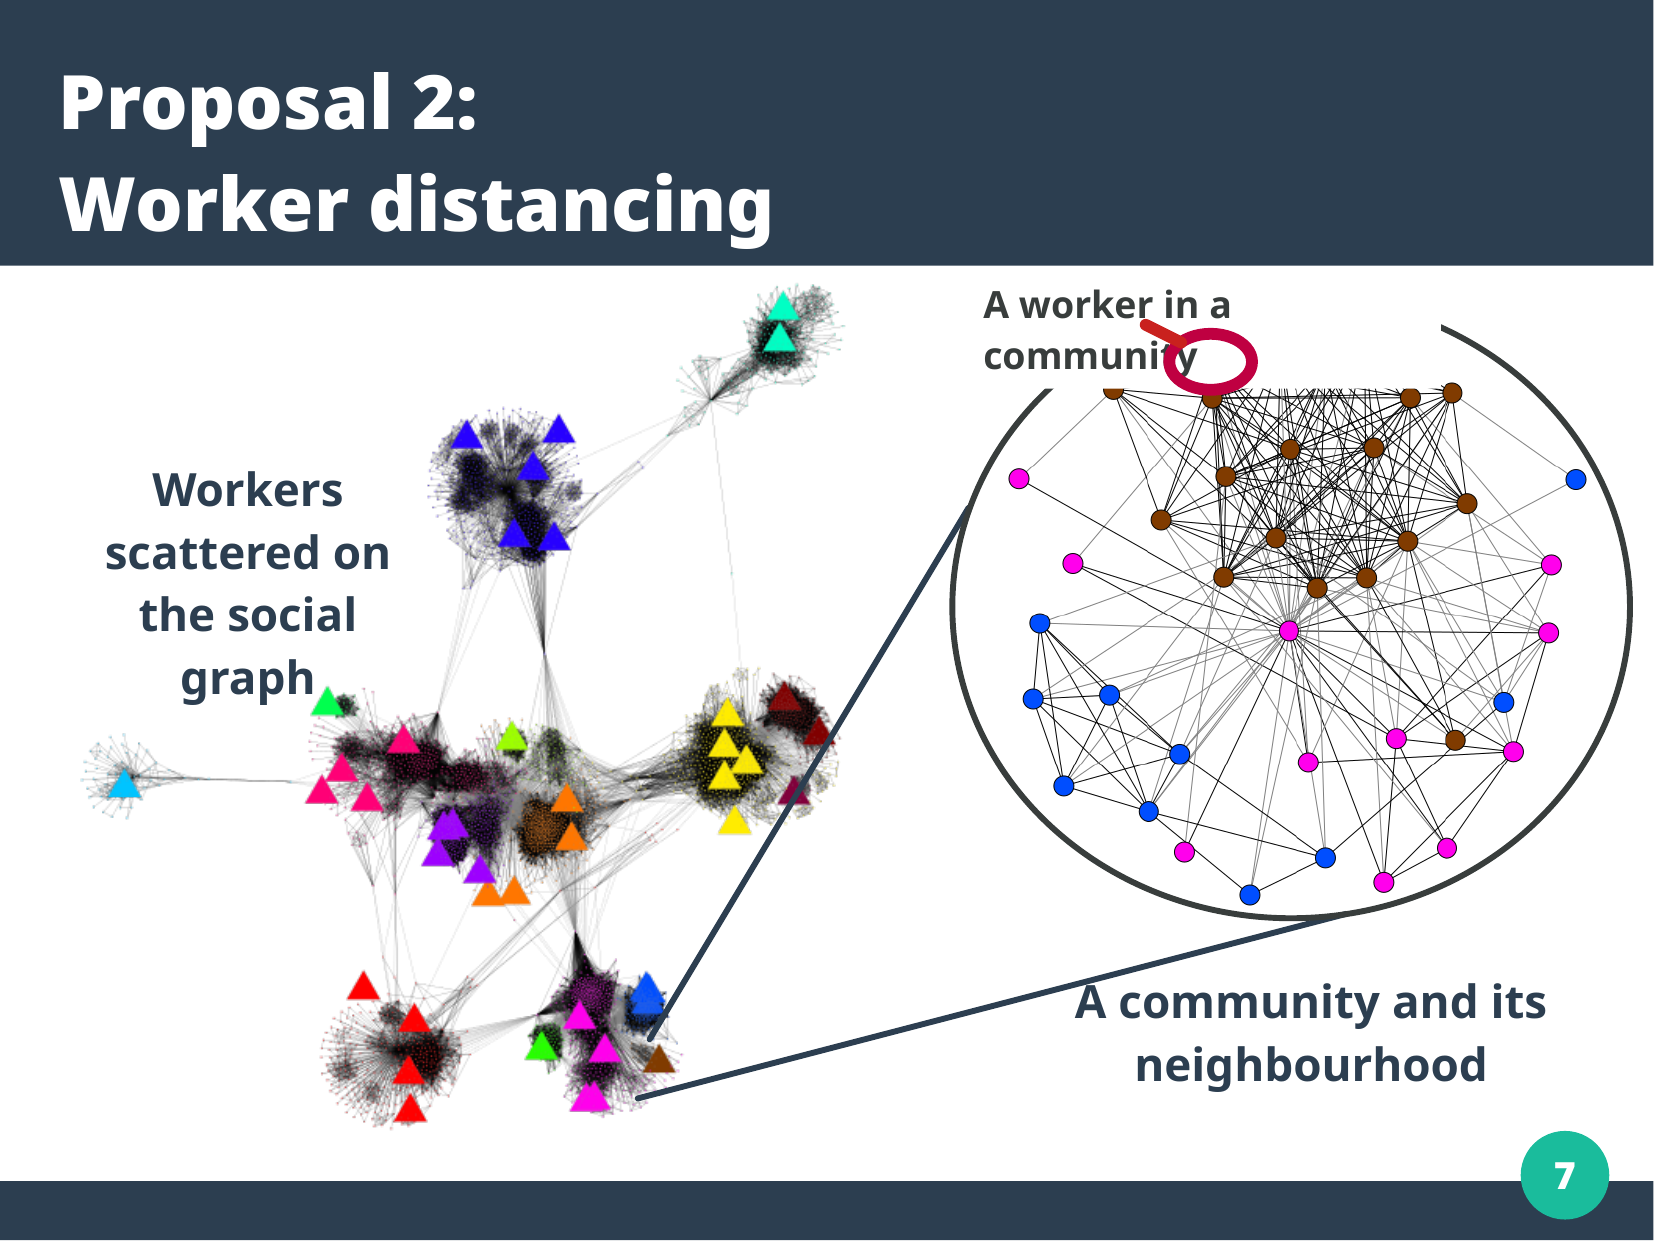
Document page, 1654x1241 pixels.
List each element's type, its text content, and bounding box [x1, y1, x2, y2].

text_box A community and its neighbourhood [1009, 962, 1613, 1093]
picture [999, 332, 1595, 914]
picture [40, 238, 886, 1176]
picture [1441, 318, 1595, 461]
text_box Workers scattered on the social graph [59, 450, 438, 638]
picture [999, 772, 1213, 914]
text_box A community and its neighbourhood [1009, 962, 1145, 998]
picture [1369, 753, 1595, 914]
title Proposal 2: Worker distancing [59, 49, 1595, 207]
text_box A worker in a community [968, 271, 1441, 334]
picture [999, 389, 1043, 442]
